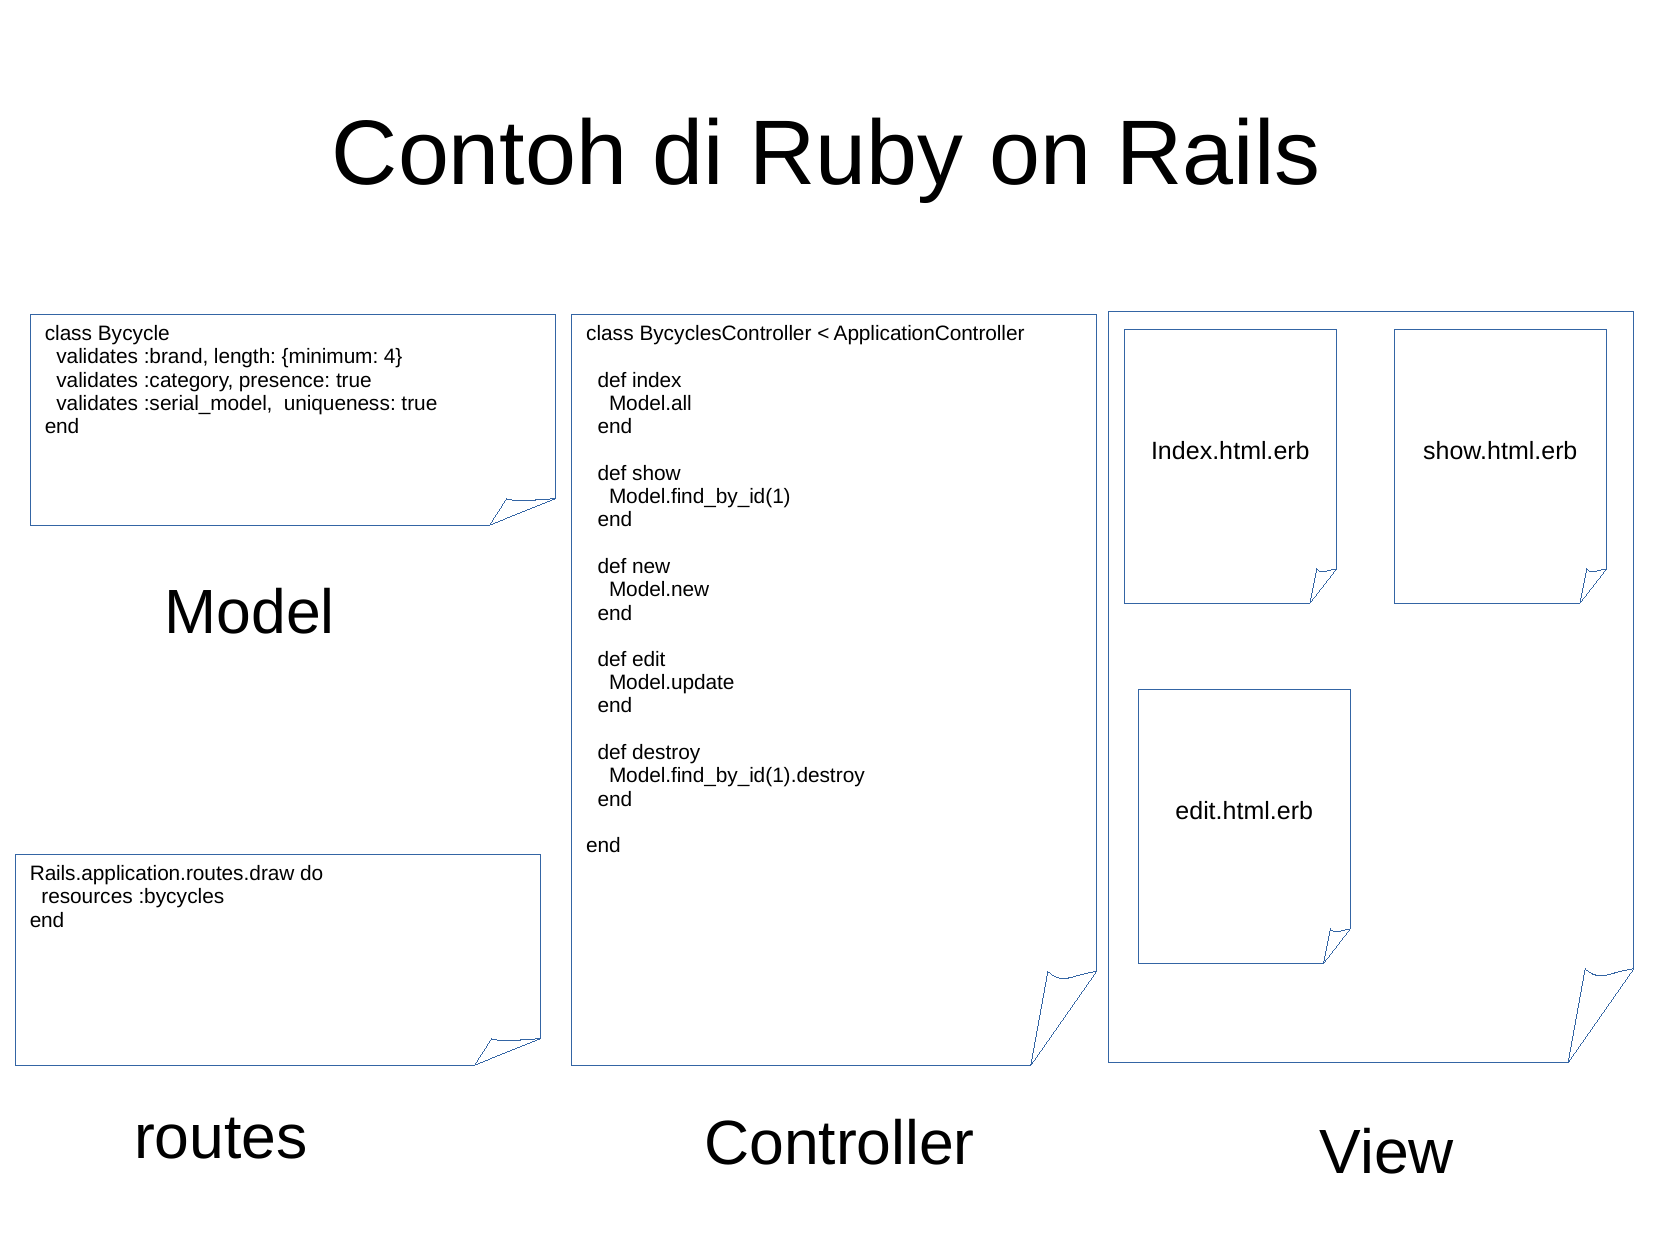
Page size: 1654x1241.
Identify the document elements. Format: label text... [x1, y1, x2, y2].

text_box Rails.application.routes.draw do resources :bycycles end [15, 854, 541, 1066]
text_box Model [150, 570, 350, 655]
text_box routes [119, 1095, 323, 1180]
text_box Controller [689, 1100, 991, 1186]
title Contoh di Ruby on Rails [82, 49, 1571, 257]
text_box class Bycycle validates :brand, length: {minimum: 4} validates :category, presence: true validates :serial_model, uniqueness: true end [30, 314, 556, 526]
text_box show.html.erb [1394, 329, 1607, 604]
text_box edit.html.erb [1138, 689, 1351, 964]
text_box View [1305, 1110, 1470, 1195]
text_box Index.html.erb [1124, 329, 1337, 604]
text_box class BycyclesController < ApplicationController def index Model.all end def show Model.find_by_id(1) end def new Model.new end def edit Model.update end def destroy Model.find_by_id(1).destroy end end [571, 314, 1097, 1066]
